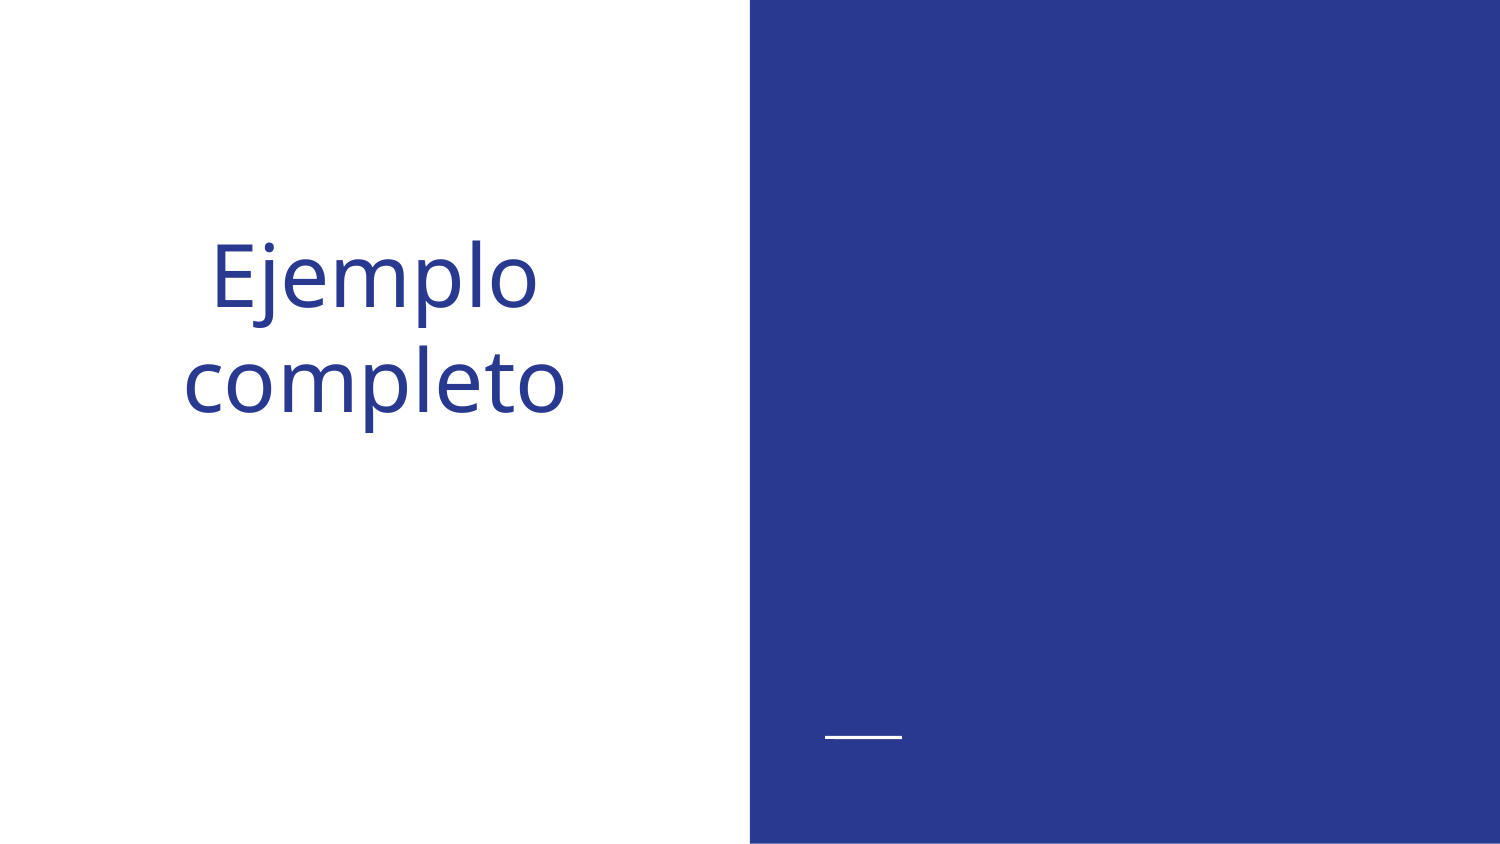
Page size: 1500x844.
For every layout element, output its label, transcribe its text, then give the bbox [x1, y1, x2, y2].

title Ejemplo completo [43, 188, 708, 446]
